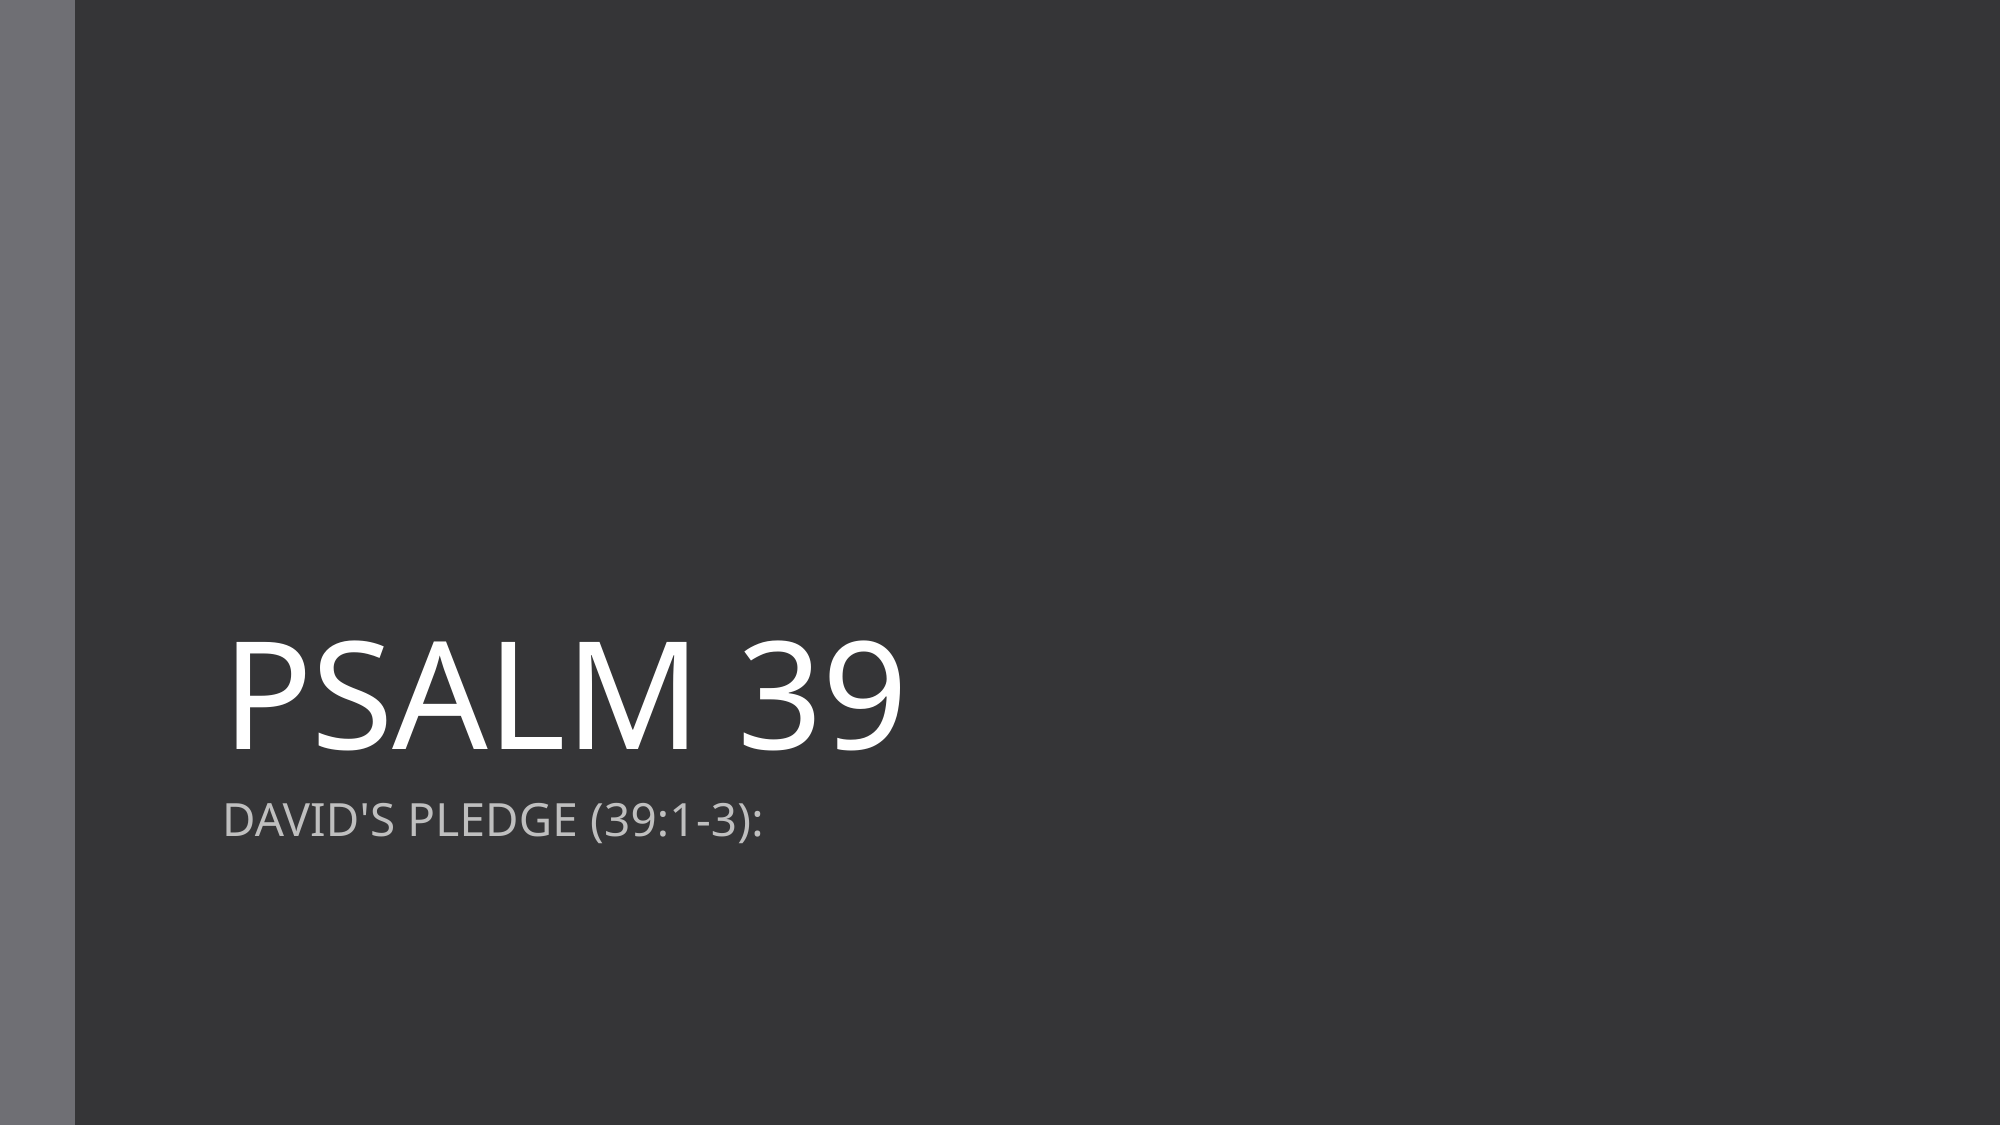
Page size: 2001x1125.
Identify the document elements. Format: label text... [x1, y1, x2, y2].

title PSALM 39 [206, 124, 1752, 787]
subtitle DAVID'S PLEDGE (39:1-3): [206, 787, 1752, 1066]
